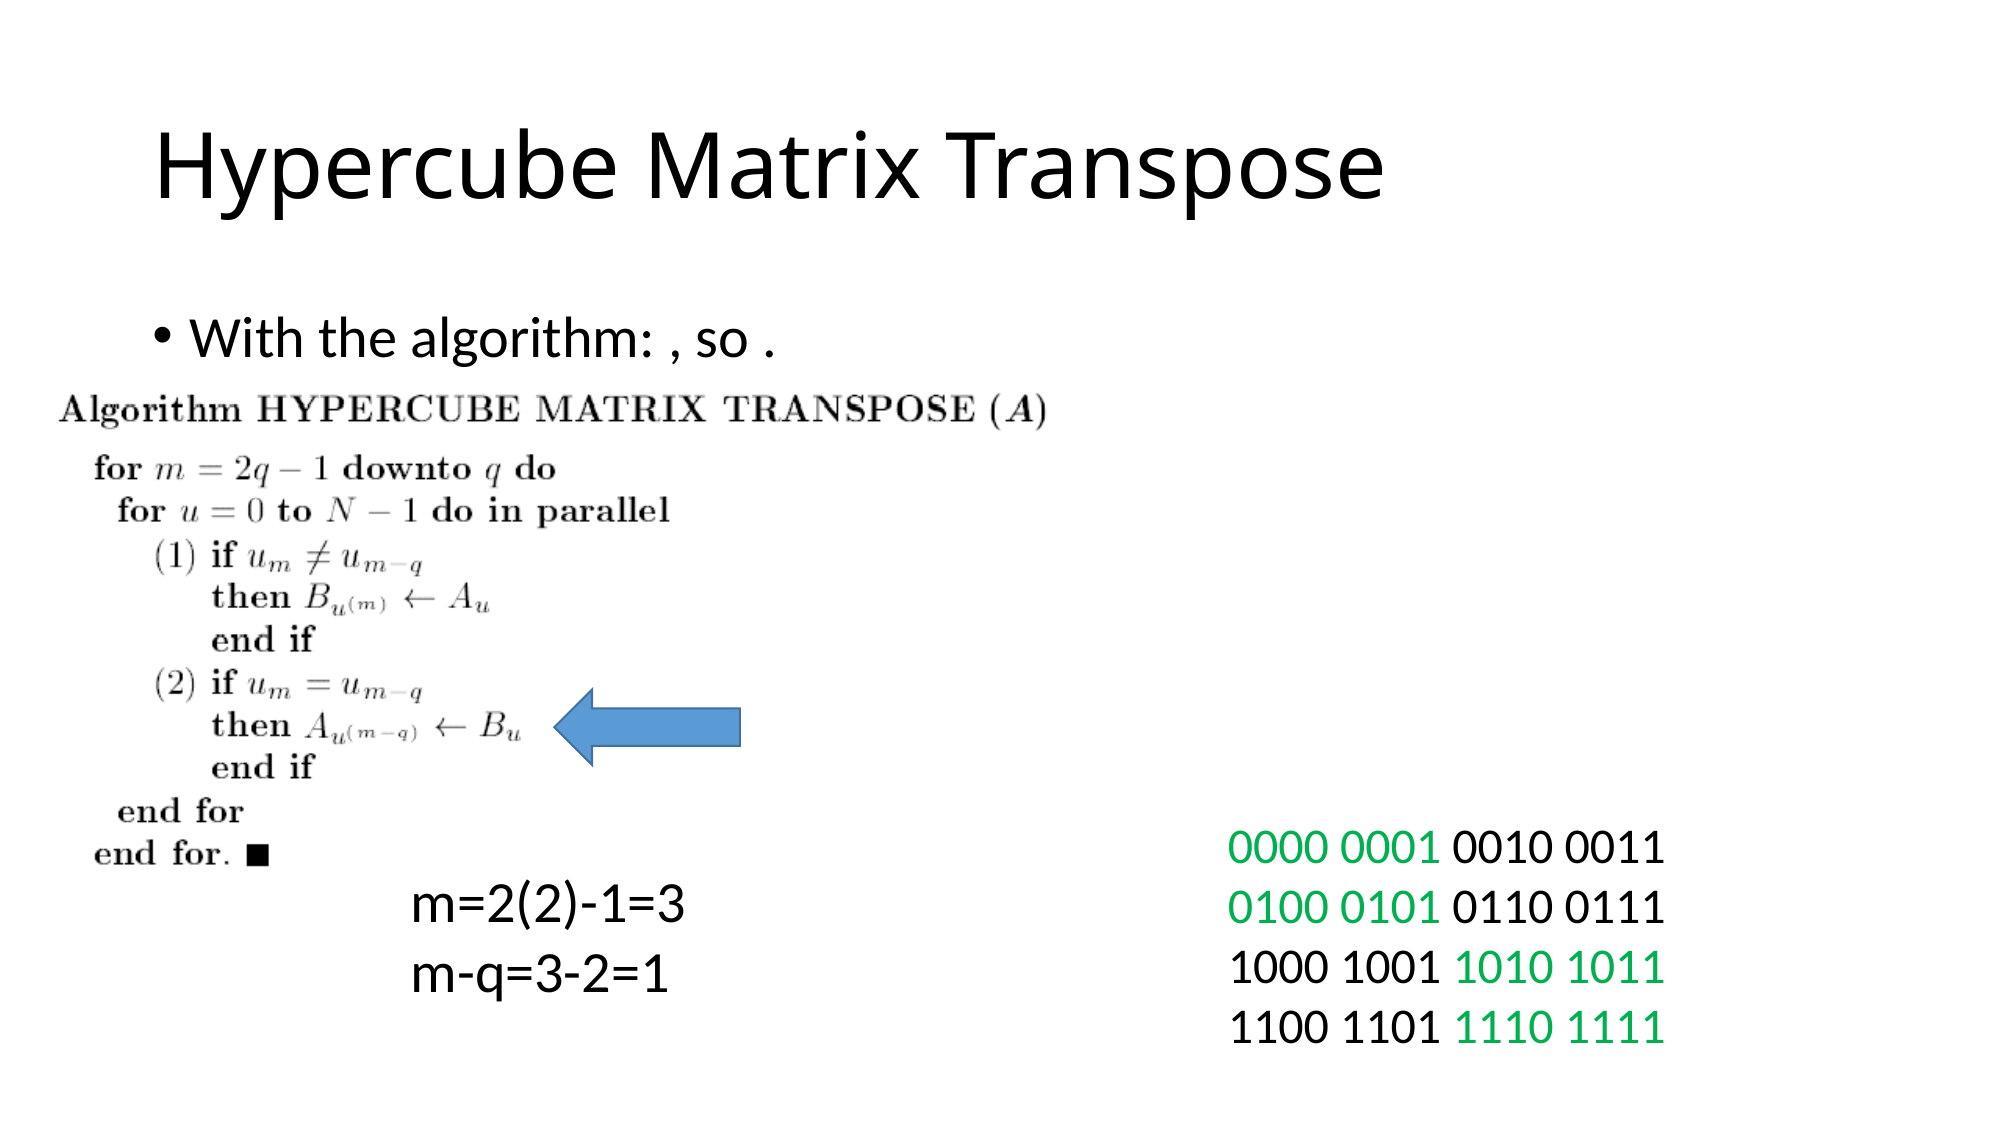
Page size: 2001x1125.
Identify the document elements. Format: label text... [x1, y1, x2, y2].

text_box 0000 0001 0010 0011 0100 0101 0110 0111 1000 1001 1010 1011 1100 1101 1110 1111 [1212, 806, 1686, 1064]
picture [39, 370, 137, 893]
list With the algorithm: , so . [137, 299, 1863, 1014]
title Hypercube Matrix Transpose [137, 59, 1863, 278]
text_box m=2(2)-1=3 m-q=3-2=1 [395, 856, 855, 1014]
text_box [554, 689, 740, 765]
